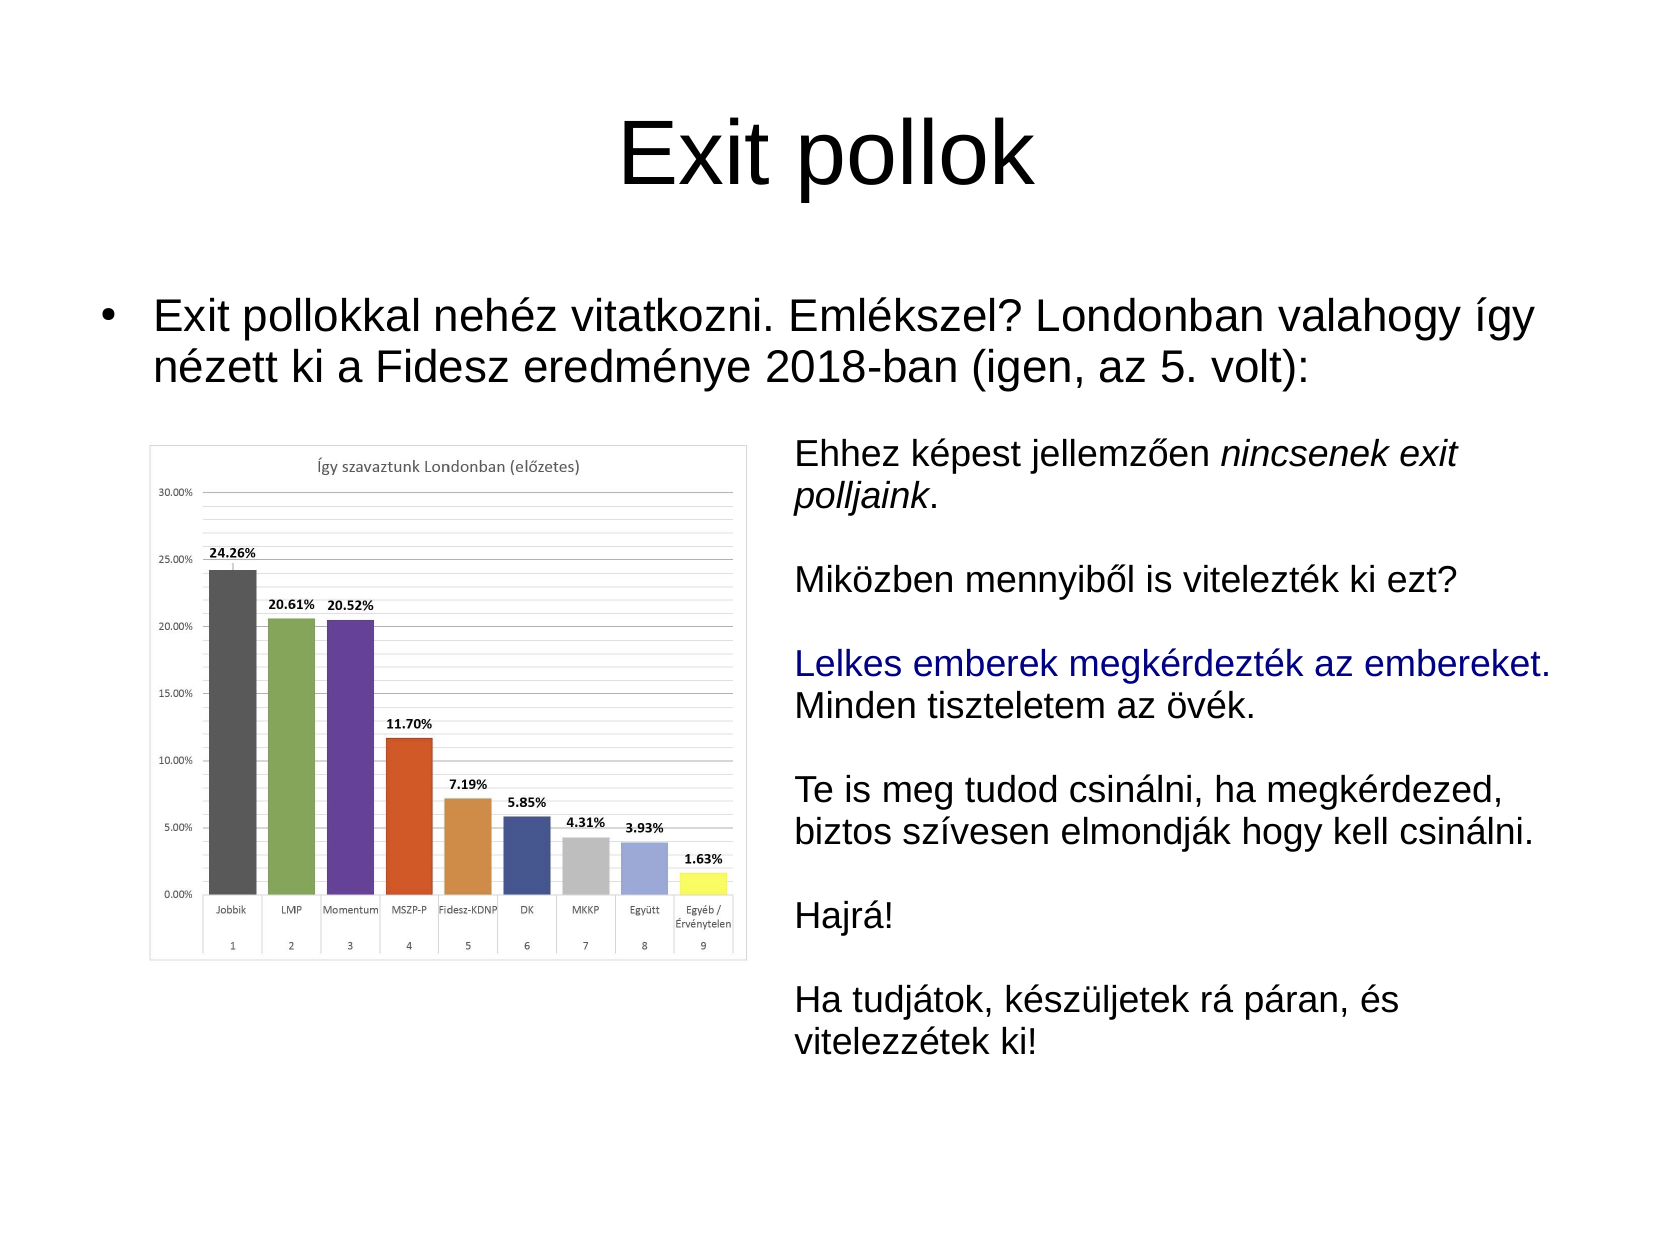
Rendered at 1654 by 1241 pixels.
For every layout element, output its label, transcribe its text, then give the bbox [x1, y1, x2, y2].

title Exit pollok [82, 49, 1571, 257]
picture [141, 436, 755, 969]
list Exit pollokkal nehéz vitatkozni. Emlékszel? Londonban valahogy így nézett ki a Fidesz eredménye 2018-ban (igen, az 5. volt): [82, 290, 1571, 1010]
text_box Ehhez képest jellemzően nincsenek exit polljaink. Miközben mennyiből is vitelezték ki ezt? Lelkes emberek megkérdezték az embereket. Minden tiszteletem az övék. Te is meg tudod csinálni, ha megkérdezed, biztos szívesen elmondják hogy kell csinálni. Hajrá! Ha tudjátok, készüljetek rá páran, és vitelezzétek ki! [779, 425, 1619, 1070]
